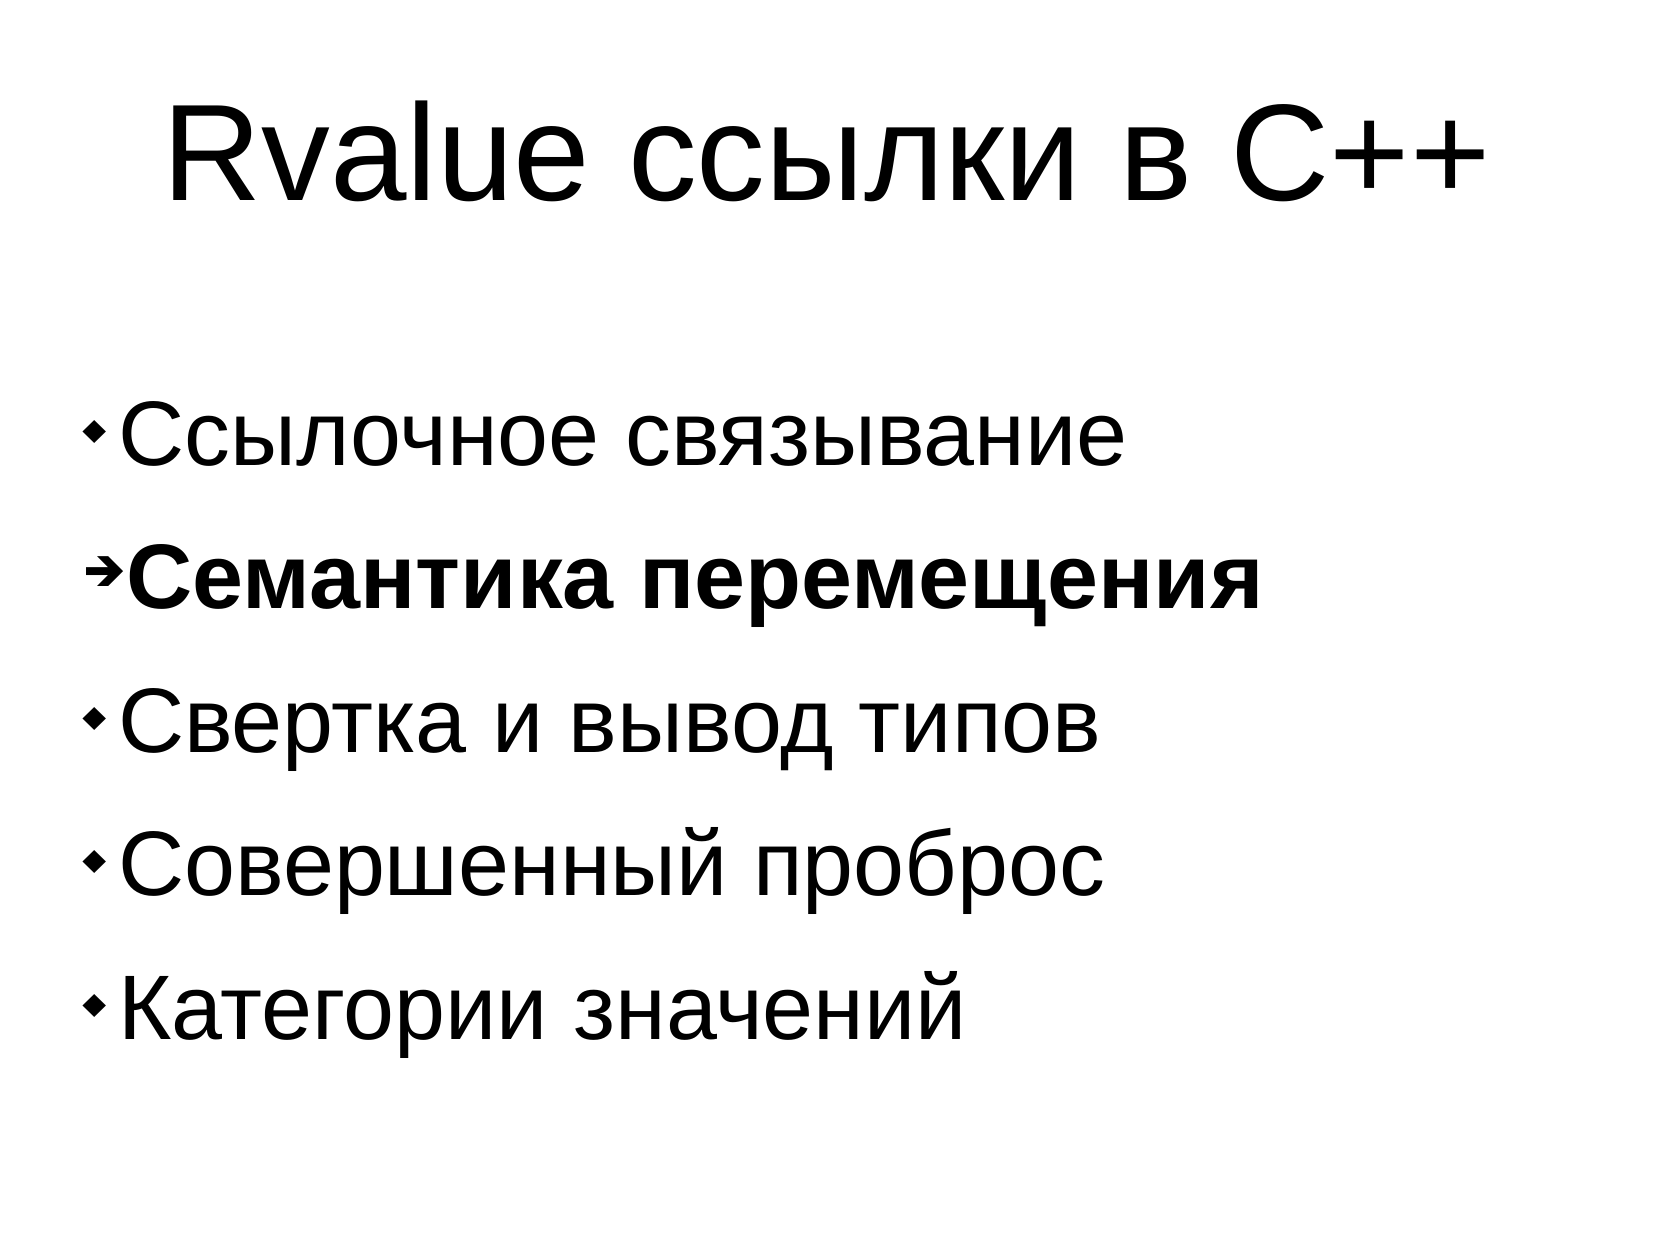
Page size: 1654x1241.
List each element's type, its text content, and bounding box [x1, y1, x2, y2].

subtitle Ссылочное связывание Семантика перемещения Свертка и вывод типов Совершенный проброс Категории значений [82, 290, 1571, 1111]
title Rvalue ссылки в C++ [82, 49, 1571, 257]
